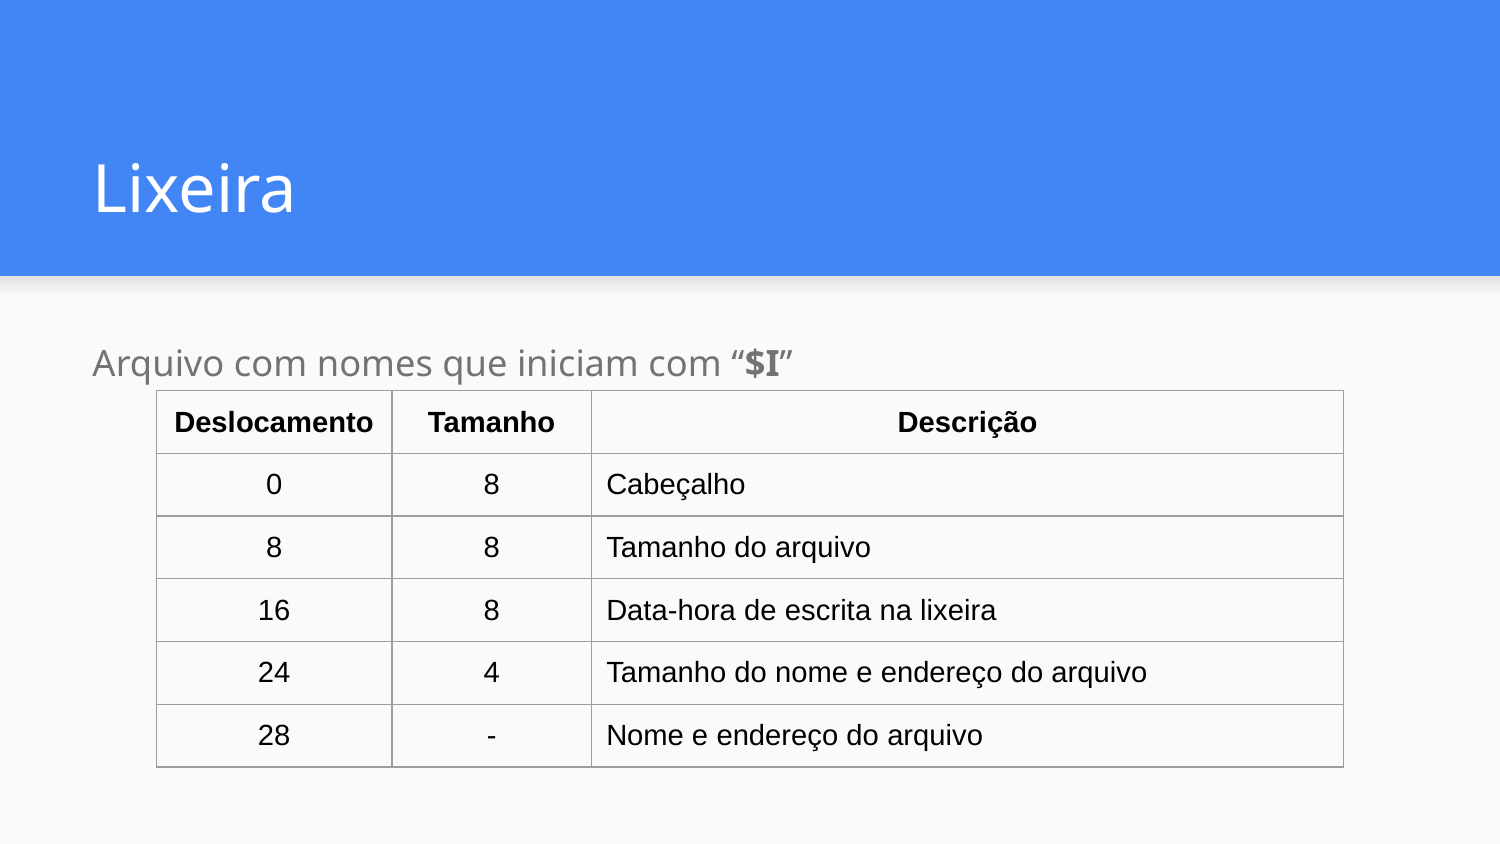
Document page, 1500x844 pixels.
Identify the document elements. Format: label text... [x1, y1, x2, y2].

table_cell Nome e endereço do arquivo [592, 705, 1343, 766]
table_cell 8 [393, 517, 591, 578]
table_cell Cabeçalho [592, 454, 1343, 515]
table_header Descrição [592, 391, 1343, 453]
table_cell Tamanho do nome e endereço do arquivo [592, 642, 1343, 704]
table_cell 8 [393, 579, 591, 641]
table_header Deslocamento [157, 391, 391, 453]
table_cell 24 [157, 642, 391, 704]
table_cell Tamanho do arquivo [592, 517, 1343, 578]
table_header Tamanho [393, 391, 591, 453]
table_cell 8 [157, 517, 391, 578]
title Lixeira [77, 121, 1427, 248]
table_cell 16 [157, 579, 391, 641]
table_cell - [393, 705, 591, 766]
table_cell 4 [393, 642, 591, 704]
table_cell 0 [157, 454, 391, 515]
list Arquivo com nomes que iniciam com “$I” [77, 314, 1427, 403]
table_cell Data-hora de escrita na lixeira [592, 579, 1343, 641]
table_cell 28 [157, 705, 391, 766]
table_cell 8 [393, 454, 591, 515]
